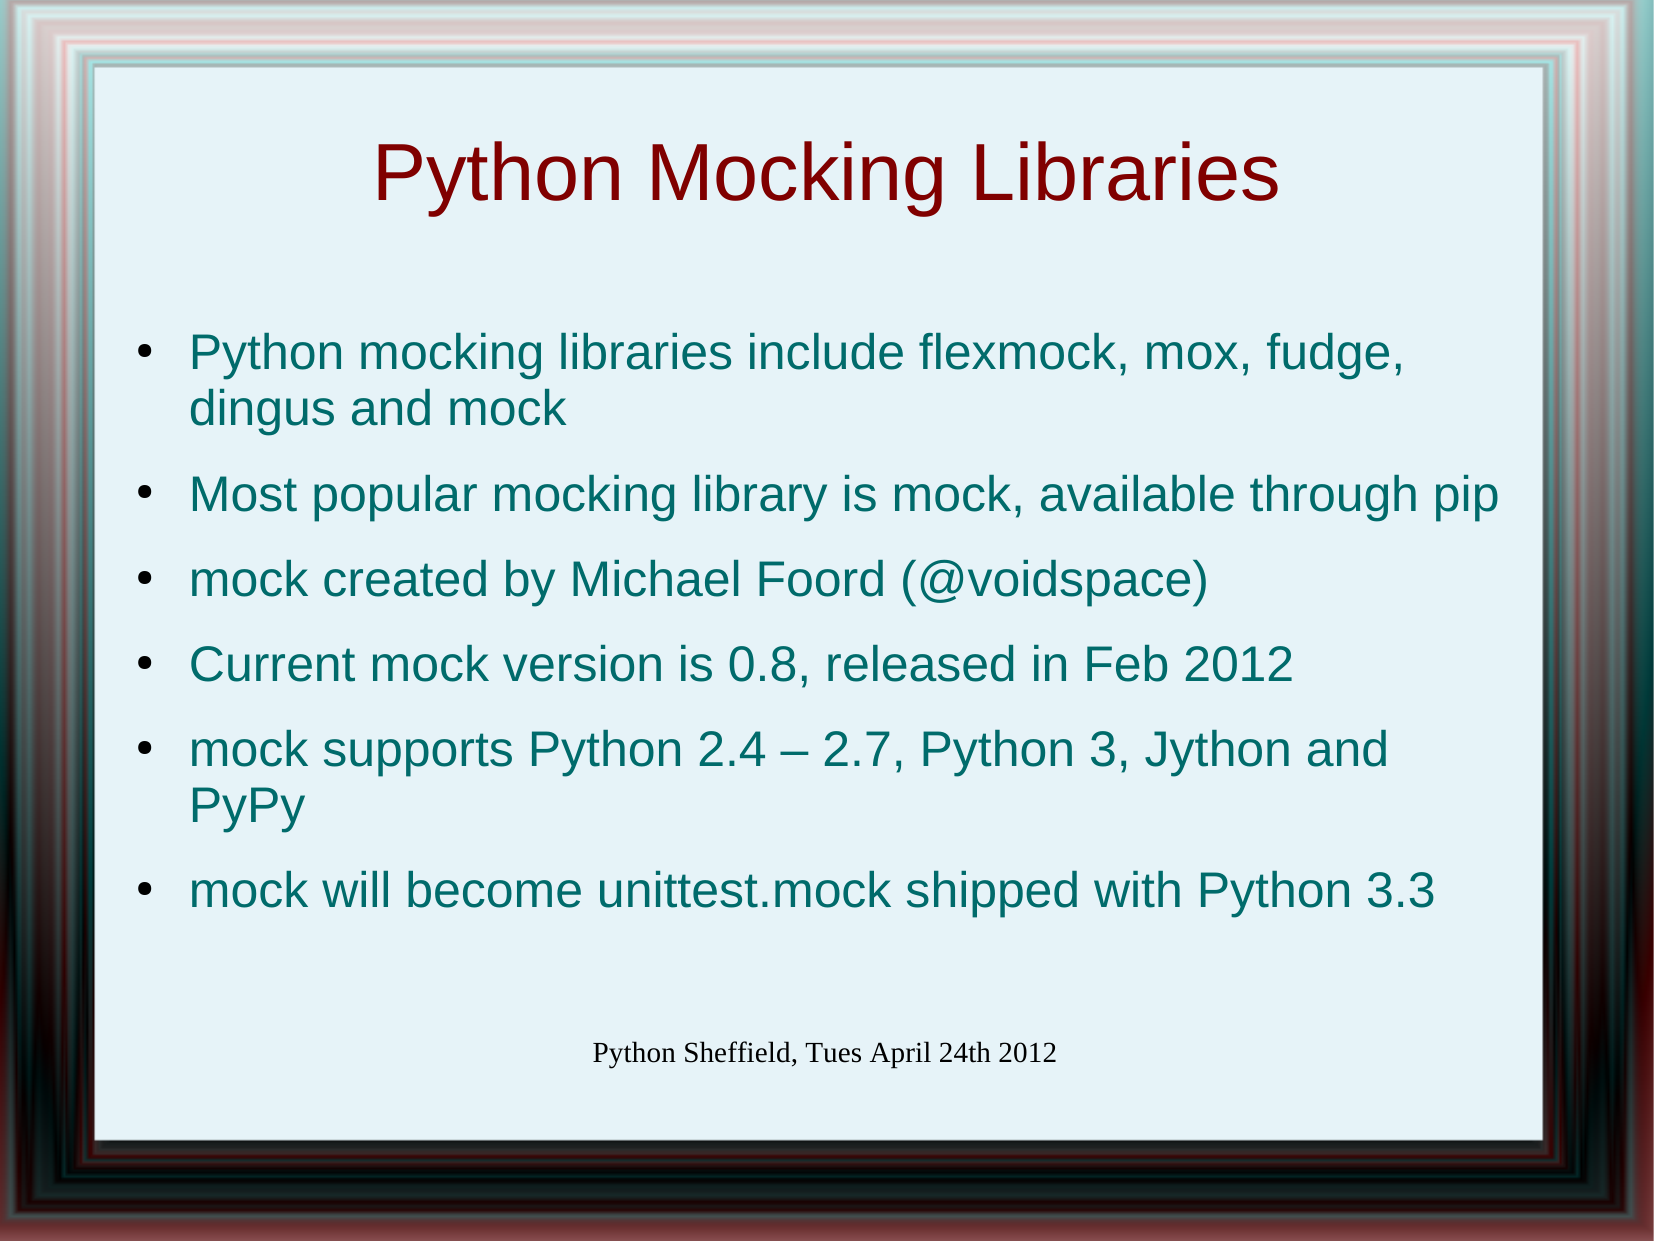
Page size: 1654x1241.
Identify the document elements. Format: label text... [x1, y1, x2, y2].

list Python mocking libraries include flexmock, mox, fudge, dingus and mock Most popular mocking library is mock, available through pip mock created by Michael Foord (@voidspace) Current mock version is 0.8, released in Feb 2012 mock supports Python 2.4 – 2.7, Python 3, Jython and PyPy mock will become unittest.mock shipped with Python 3.3 [118, 324, 1506, 1144]
picture [0, 0, 1654, 1241]
title Python Mocking Libraries [118, 88, 1536, 257]
